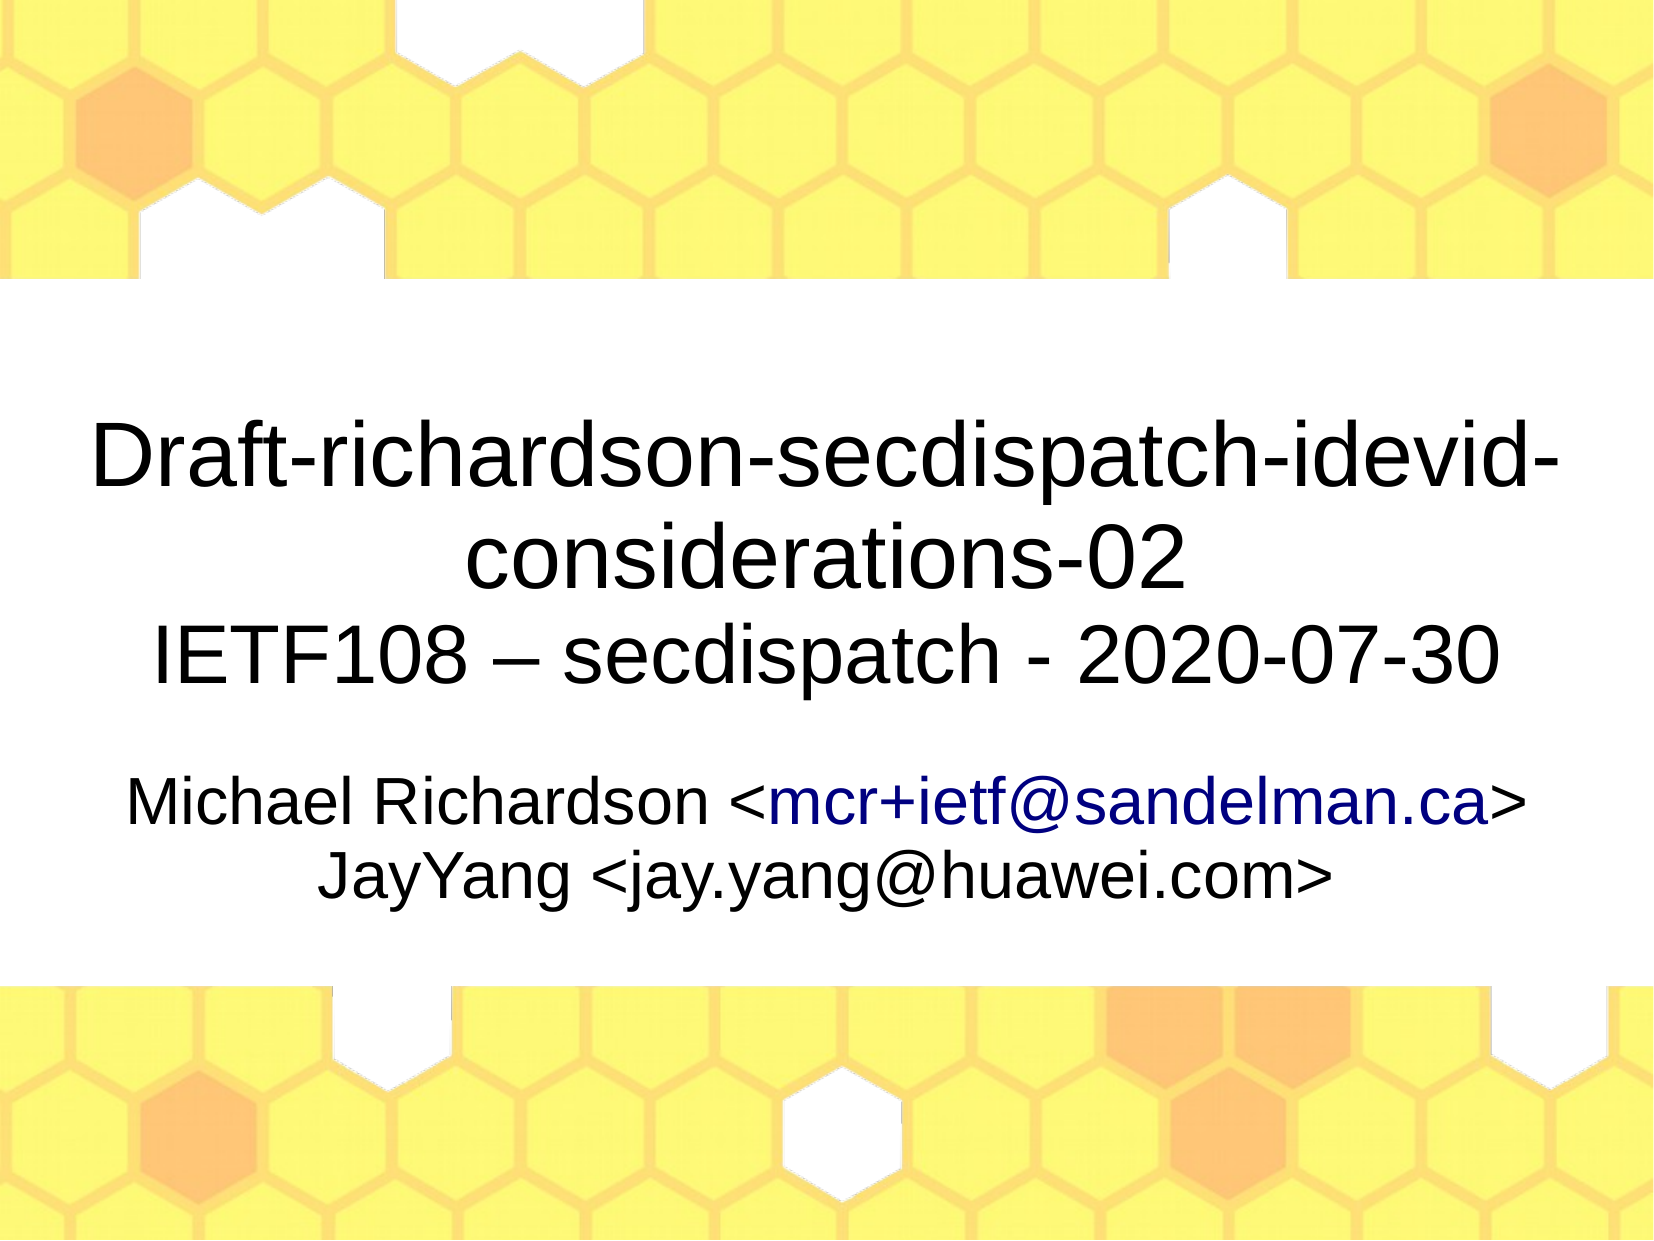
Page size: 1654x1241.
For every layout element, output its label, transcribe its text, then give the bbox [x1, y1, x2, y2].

picture [0, 986, 1654, 1240]
subtitle Michael Richardson <mcr+ietf@sandelman.ca> JayYang <jay.yang@huawei.com> [82, 744, 1571, 934]
picture [0, 0, 1654, 279]
title Draft-richardson-secdispatch-idevid-considerations-02 IETF108 – secdispatch - 2020-07-30 [82, 402, 1571, 702]
